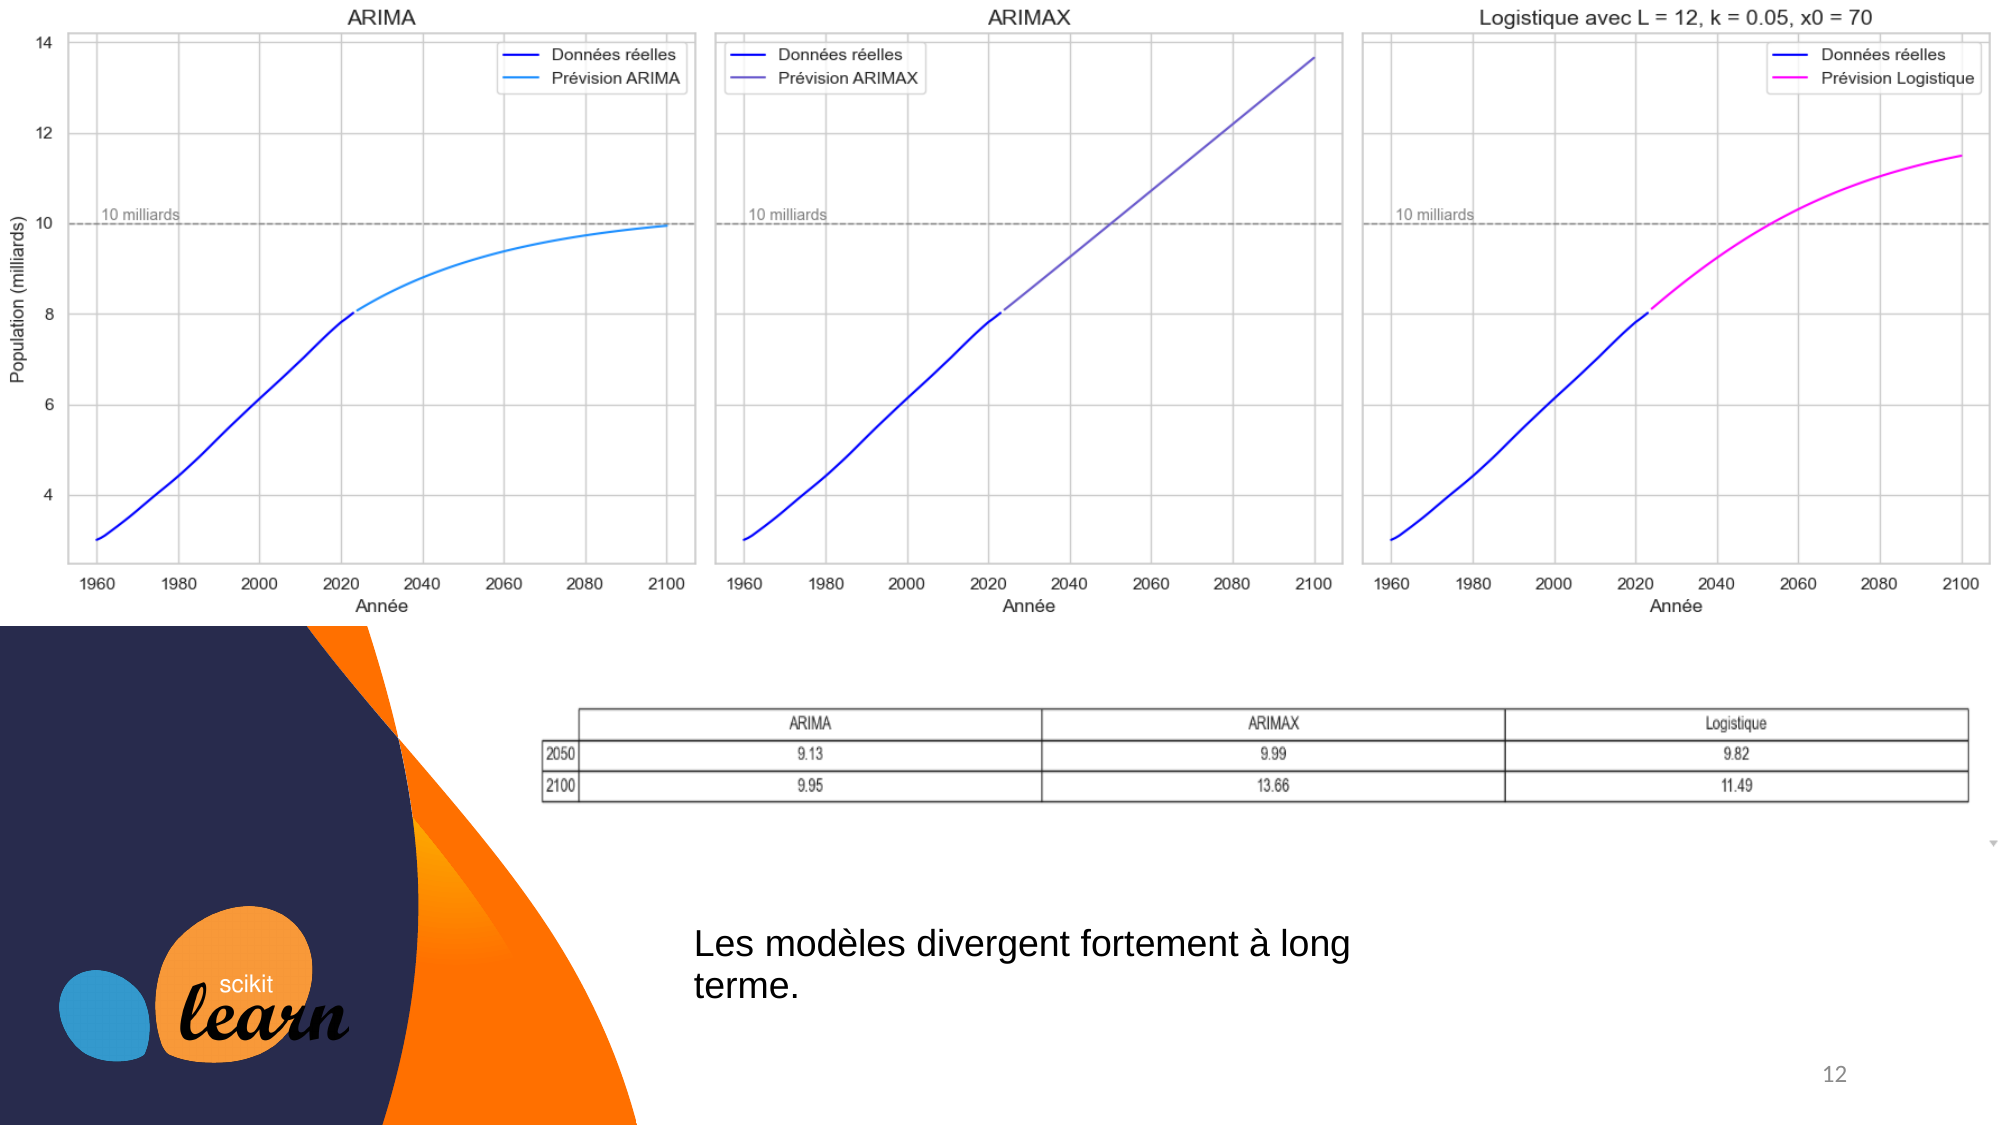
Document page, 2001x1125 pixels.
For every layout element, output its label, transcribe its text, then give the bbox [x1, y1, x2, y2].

picture [502, 649, 2000, 859]
picture [0, 0, 2000, 626]
text_box Les modèles divergent fortement à long terme. [679, 915, 1447, 1015]
picture [59, 906, 349, 1063]
